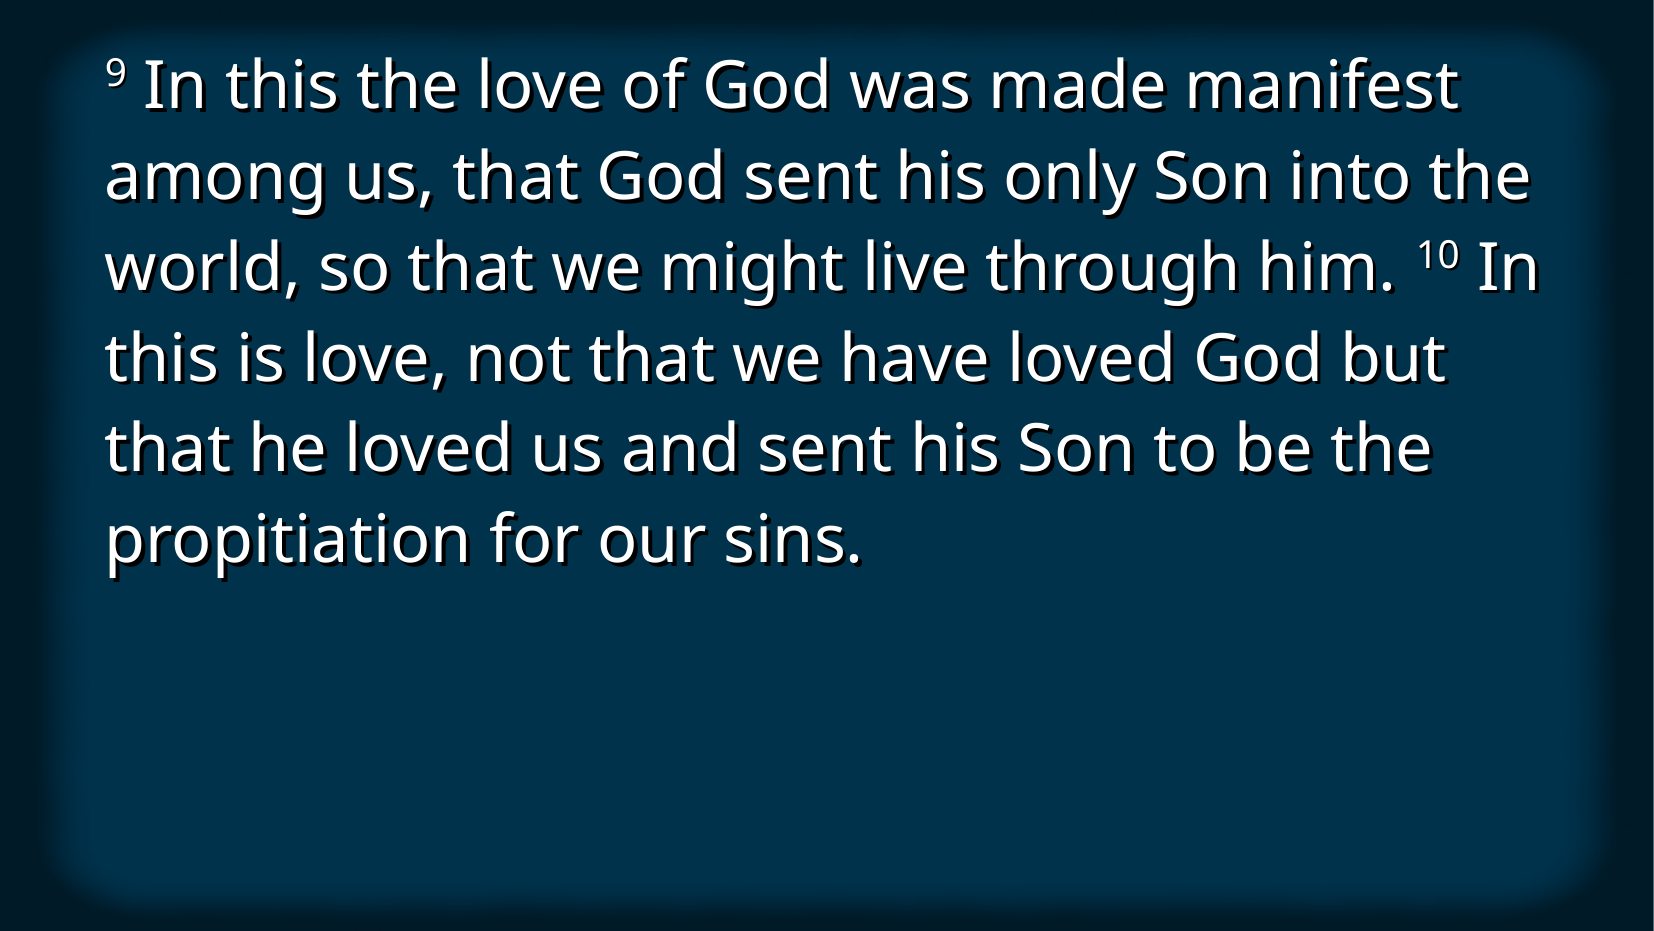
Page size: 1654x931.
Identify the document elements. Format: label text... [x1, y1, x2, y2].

text_box 9 In this the love of God was made manifest among us, that God sent his only Son into the world, so that we might live through him. 10 In this is love, not that we have loved God but that he loved us and sent his Son to be the propitiation for our sins. [90, 30, 1561, 578]
picture [0, 0, 1654, 931]
